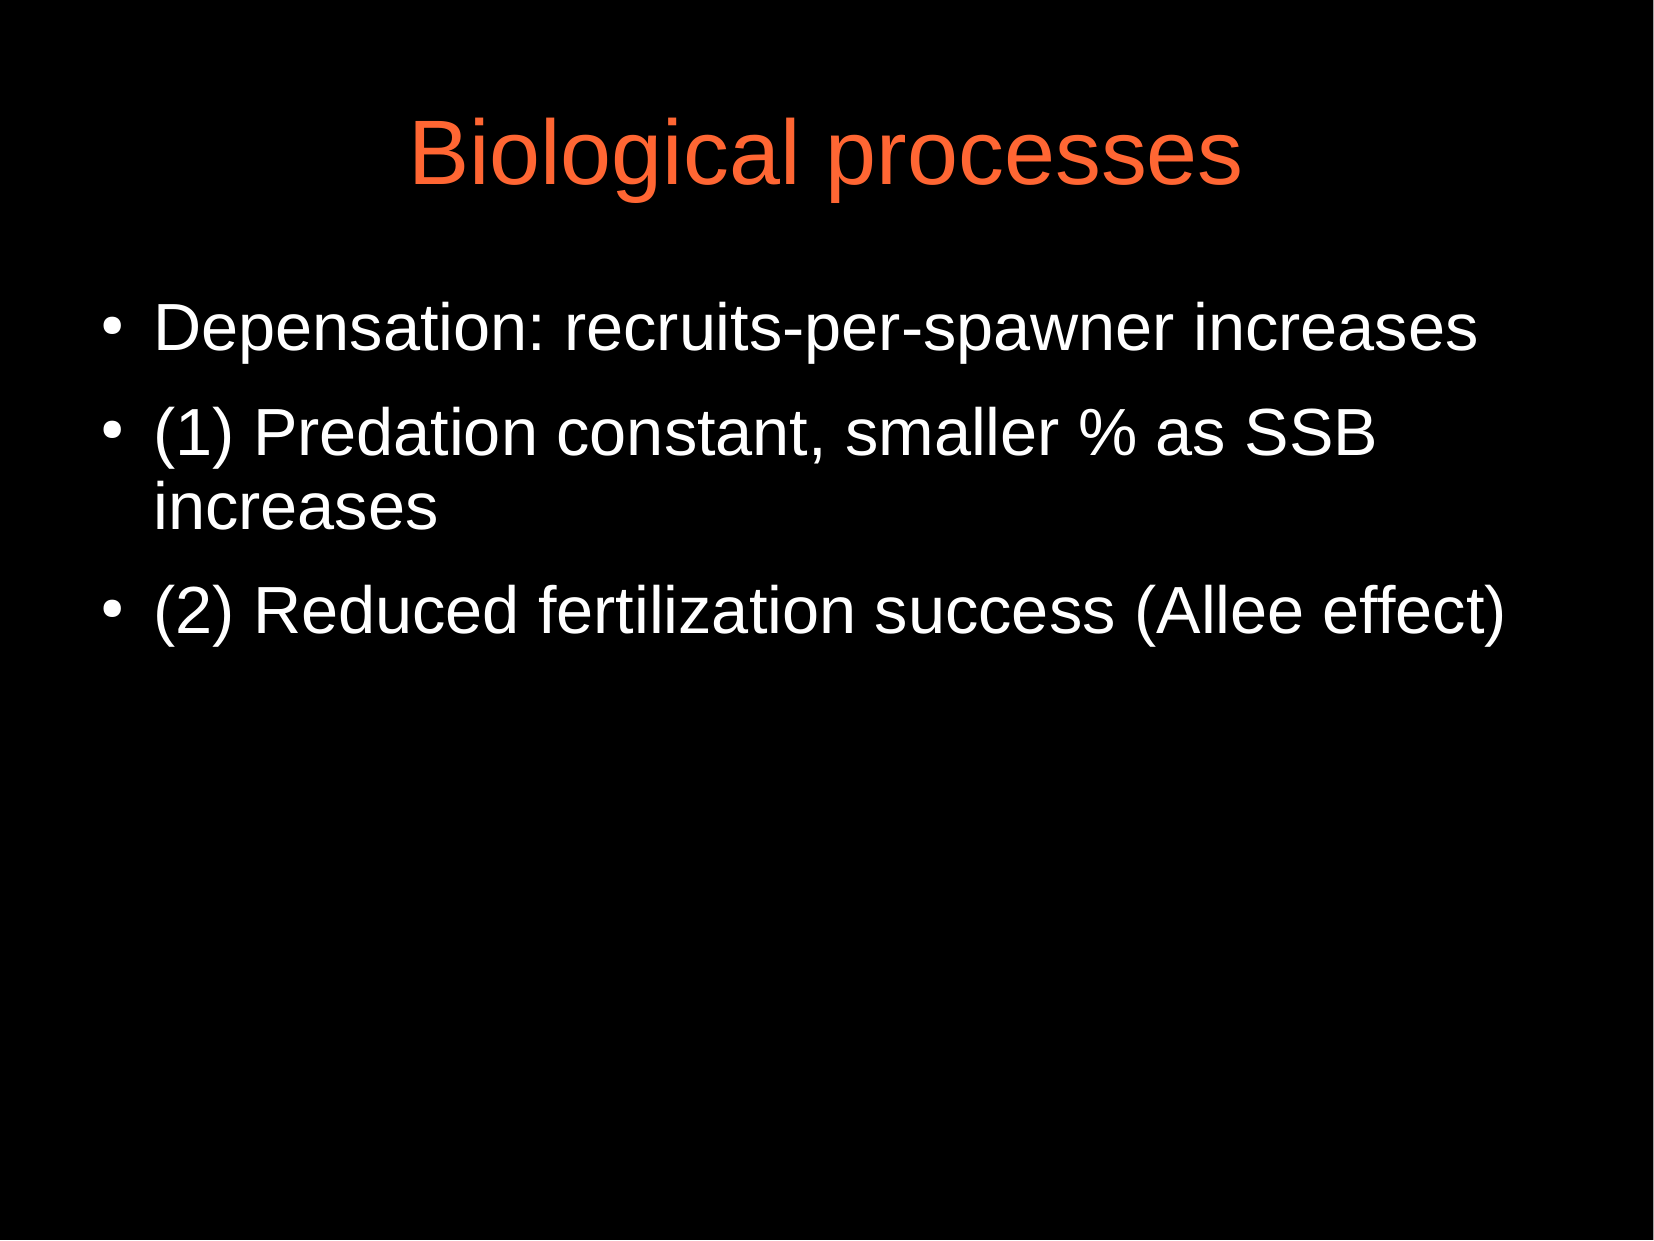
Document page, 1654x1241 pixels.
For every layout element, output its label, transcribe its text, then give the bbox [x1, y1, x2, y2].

list Depensation: recruits-per-spawner increases (1) Predation constant, smaller % as SSB increases (2) Reduced fertilization success (Allee effect) [82, 290, 1571, 1109]
title Biological processes [82, 49, 1571, 257]
